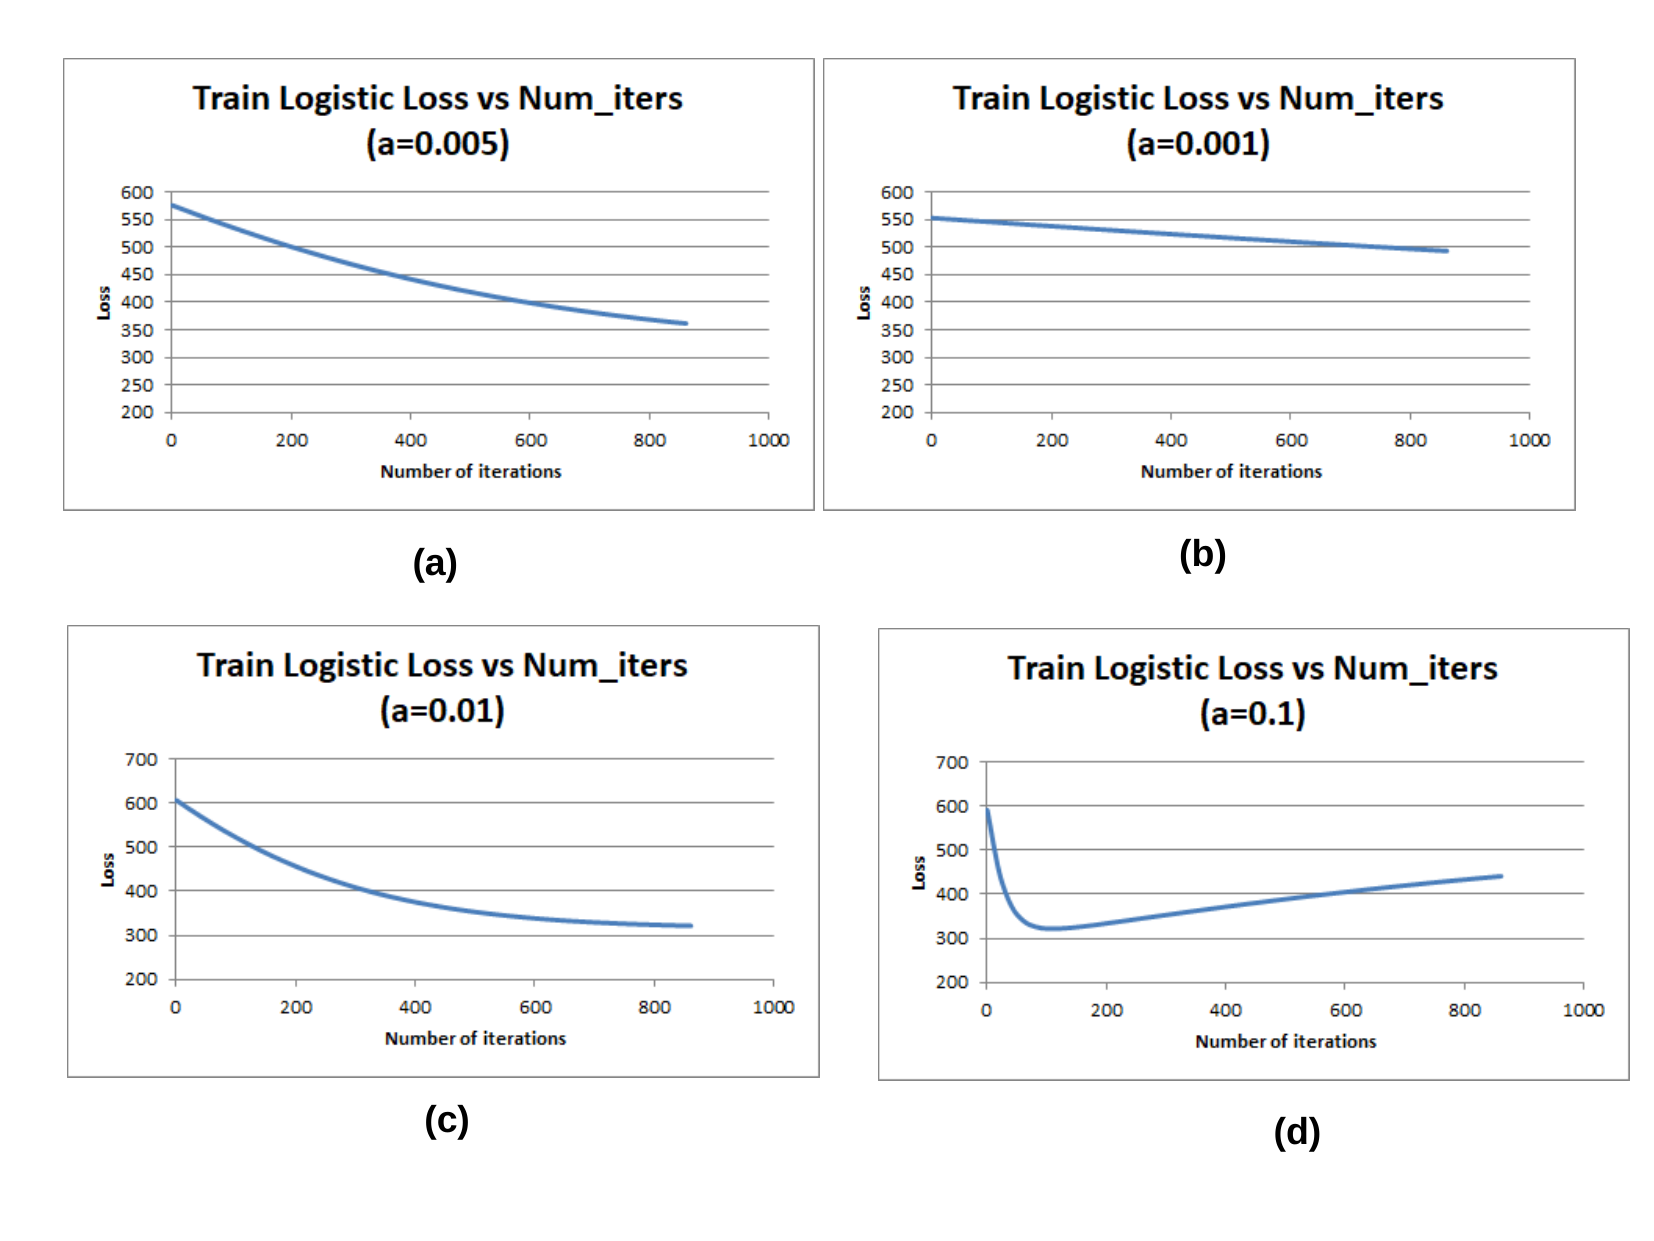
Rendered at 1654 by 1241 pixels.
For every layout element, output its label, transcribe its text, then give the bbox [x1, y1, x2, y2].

text_box (b) [1090, 524, 1316, 582]
picture [63, 58, 815, 511]
text_box (c) [335, 1091, 560, 1149]
text_box (d) [1185, 1103, 1410, 1161]
picture [823, 58, 1576, 511]
text_box (a) [323, 534, 548, 592]
picture [878, 628, 1630, 1081]
picture [67, 625, 820, 1078]
